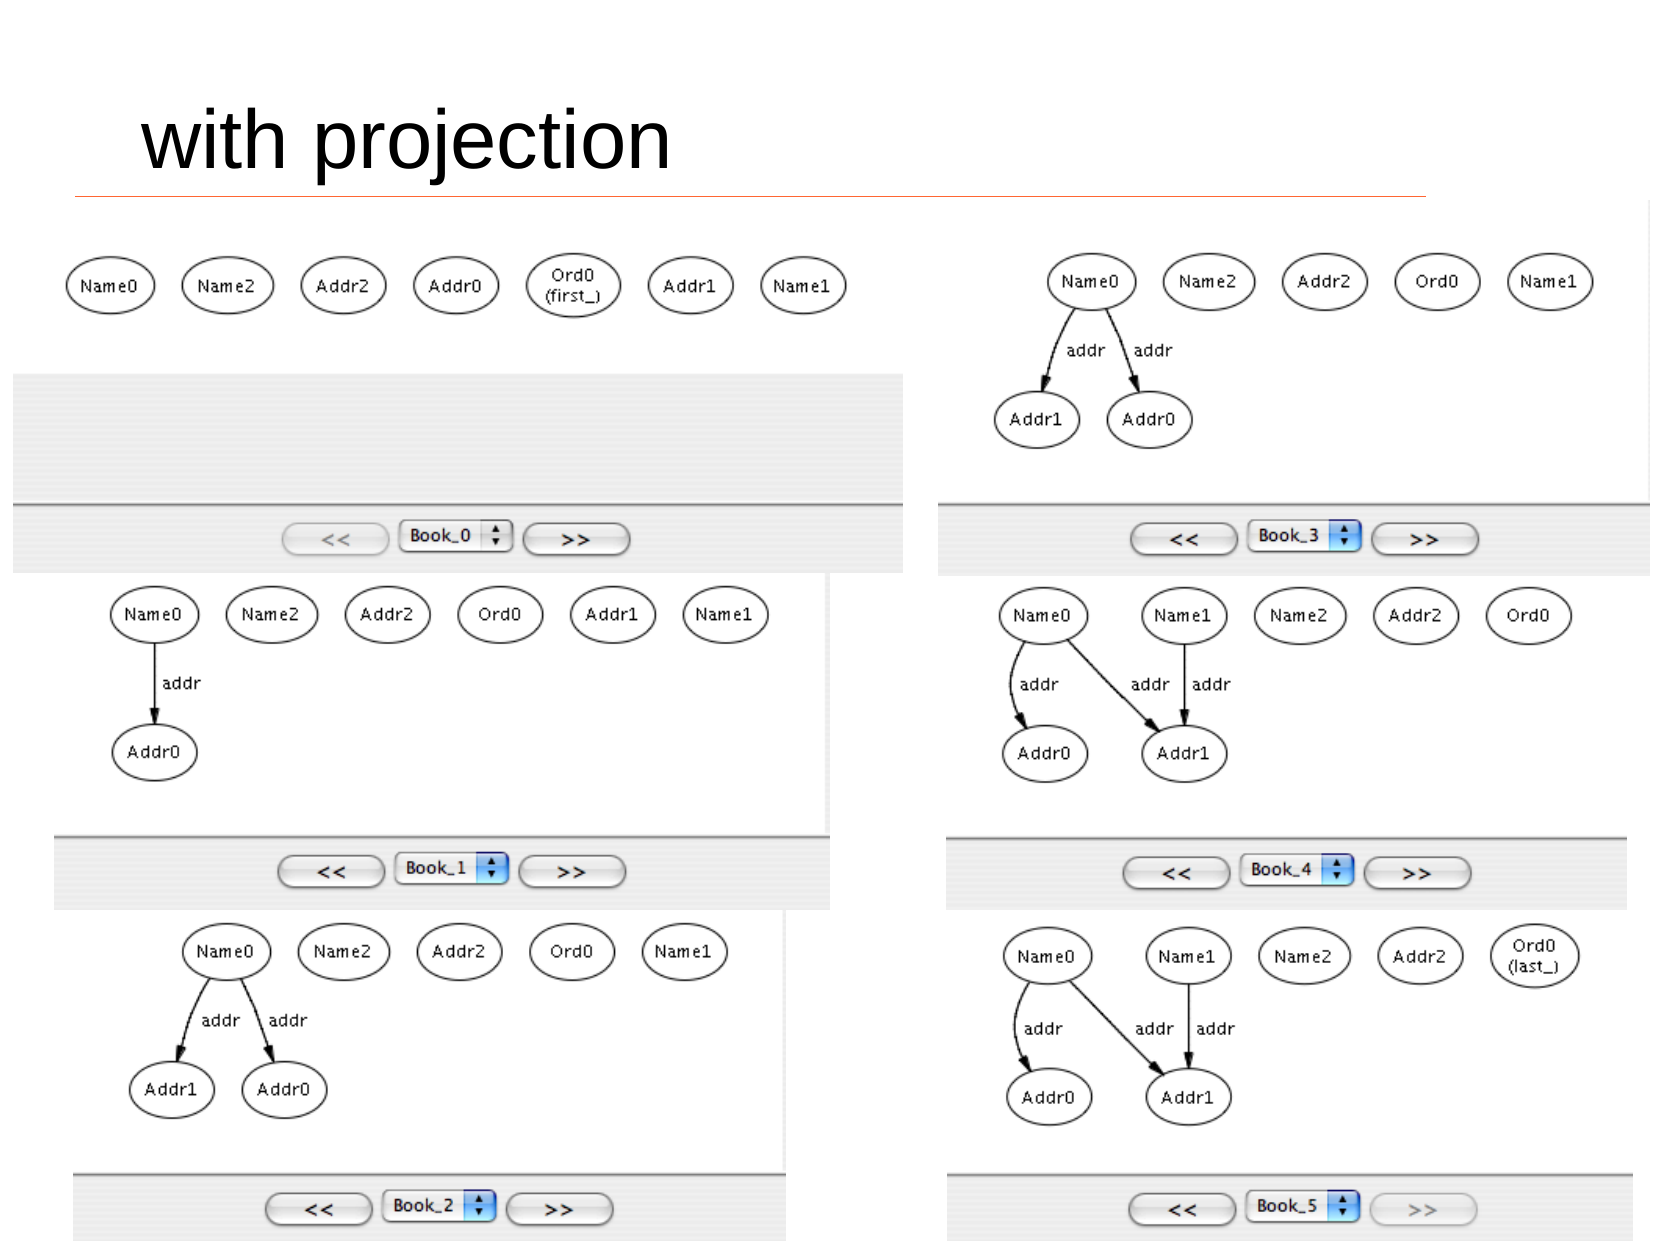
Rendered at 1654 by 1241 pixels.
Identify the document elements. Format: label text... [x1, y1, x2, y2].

title with projection [141, 86, 1604, 193]
picture [13, 200, 903, 1241]
picture [938, 200, 1650, 1241]
